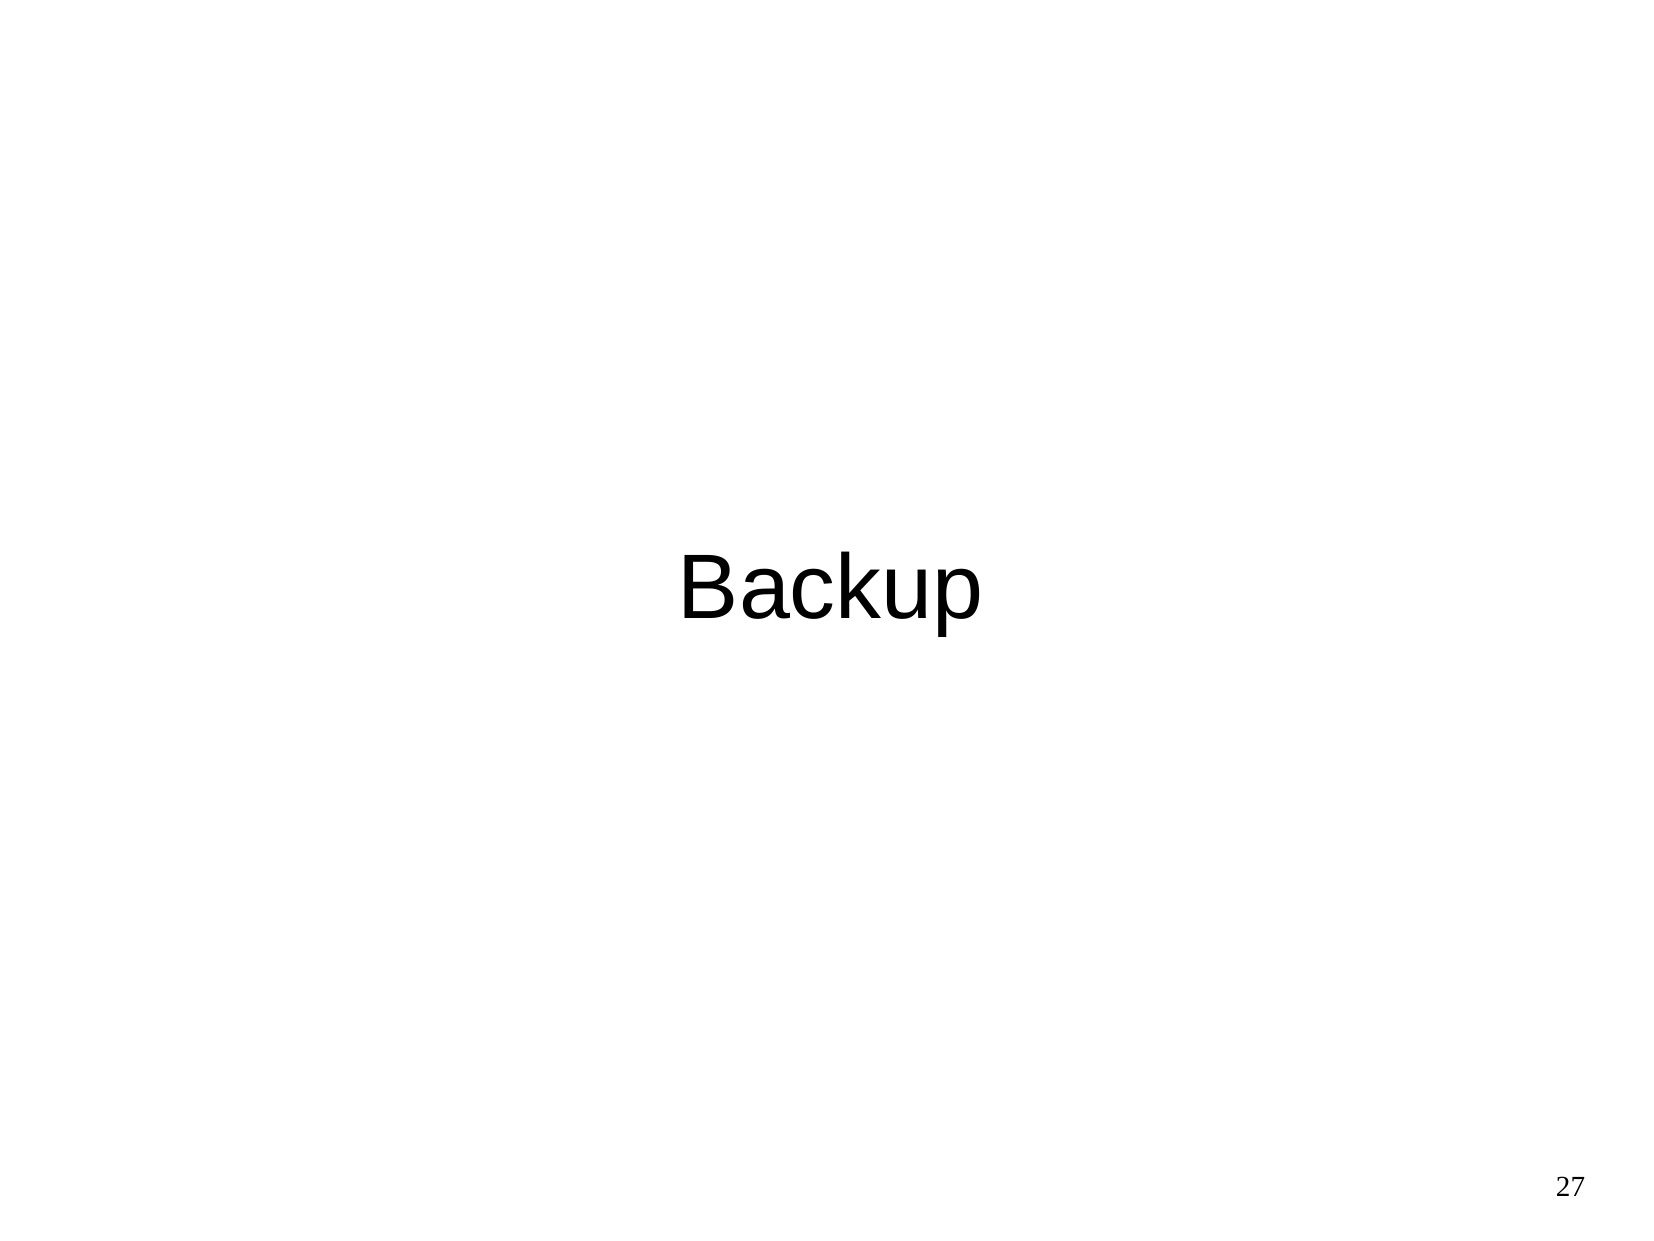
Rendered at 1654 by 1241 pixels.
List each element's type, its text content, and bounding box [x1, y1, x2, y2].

title Backup [86, 482, 1576, 691]
